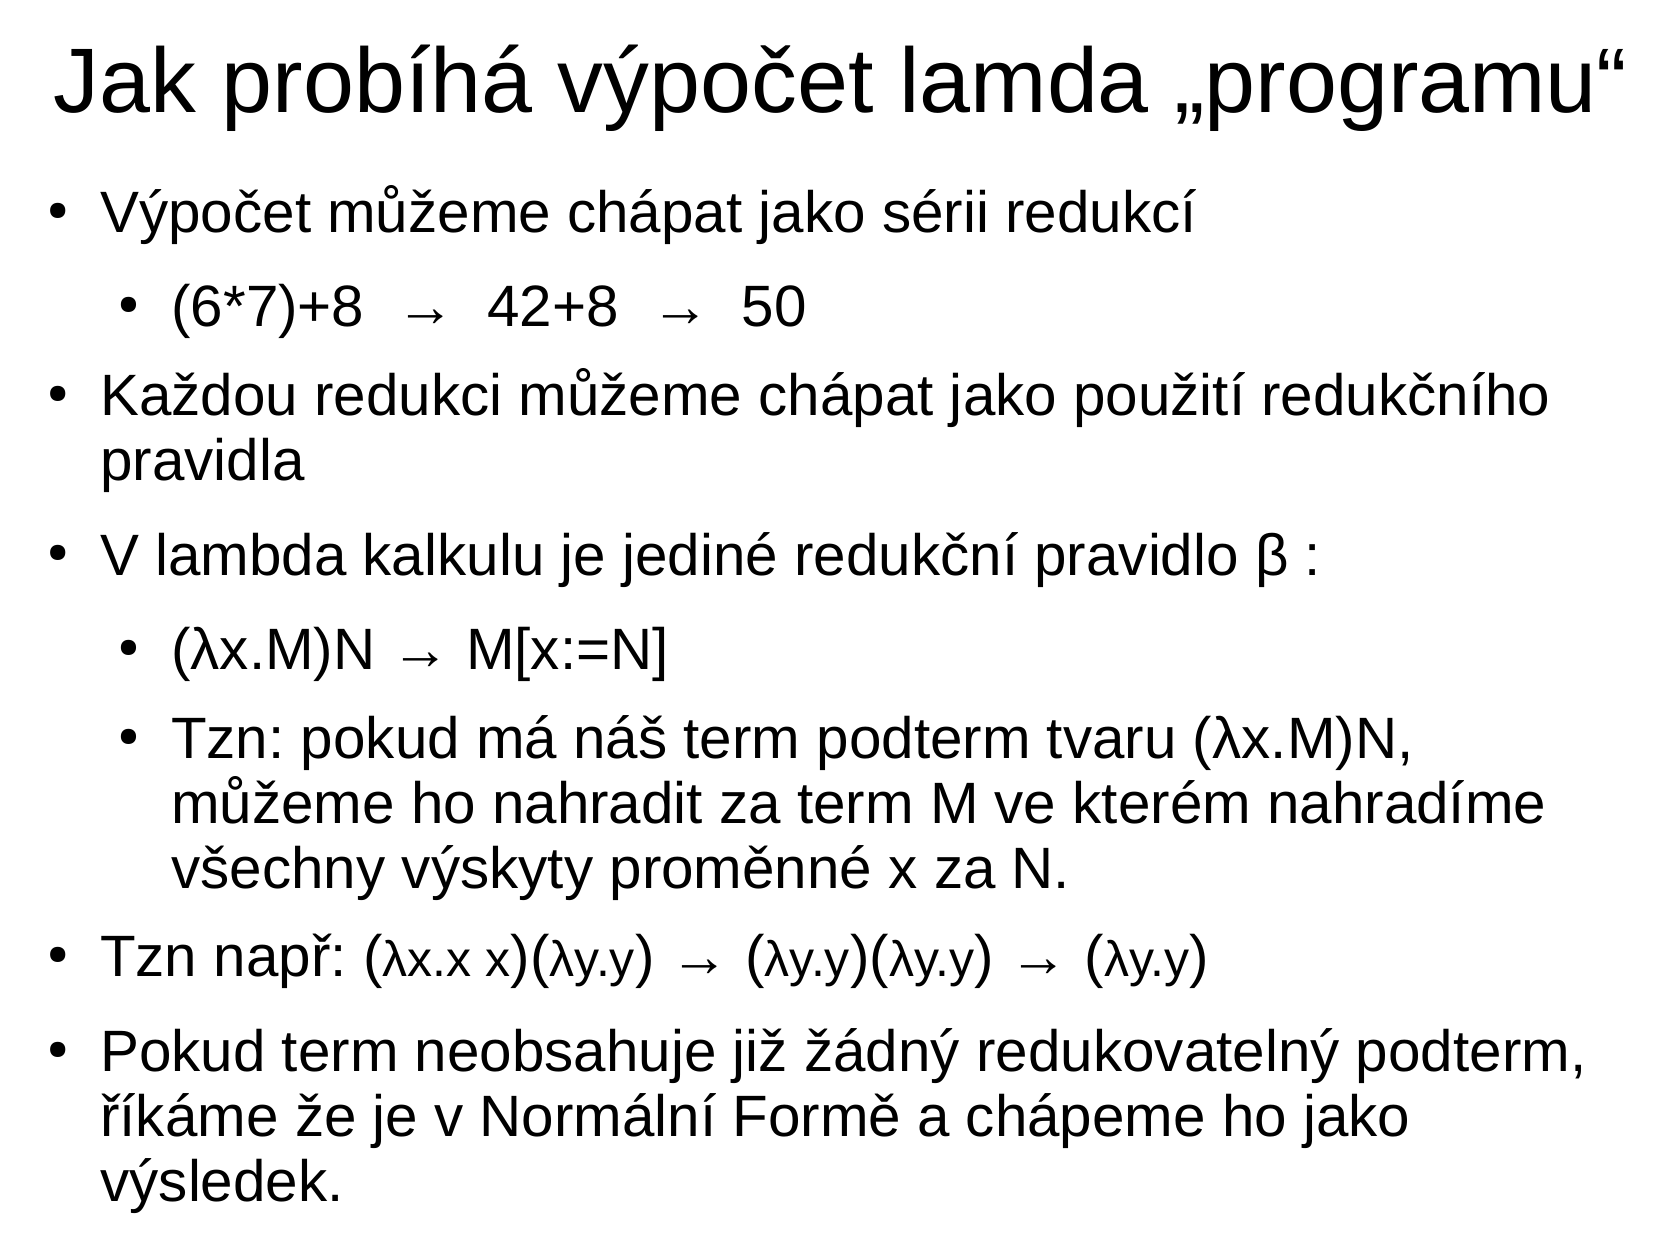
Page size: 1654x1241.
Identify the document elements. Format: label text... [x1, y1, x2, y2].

list Výpočet můžeme chápat jako sérii redukcí (6*7)+8 → 42+8 → 50 Každou redukci můžeme chápat jako použití redukčního pravidla V lambda kalkulu je jediné redukční pravidlo β : (λx.M)N → M[x:=N] Tzn: pokud má náš term podterm tvaru (λx.M)N, můžeme ho nahradit za term M ve kterém nahradíme všechny výskyty proměnné x za N. Tzn např: (λx.x x)(λy.y) → (λy.y)(λy.y) → (λy.y) Pokud term neobsahuje již žádný redukovatelný podterm, říkáme že je v Normální Formě a chápeme ho jako výsledek. [29, 179, 1625, 1211]
title Jak probíhá výpočet lamda „programu“ [29, 29, 1654, 133]
